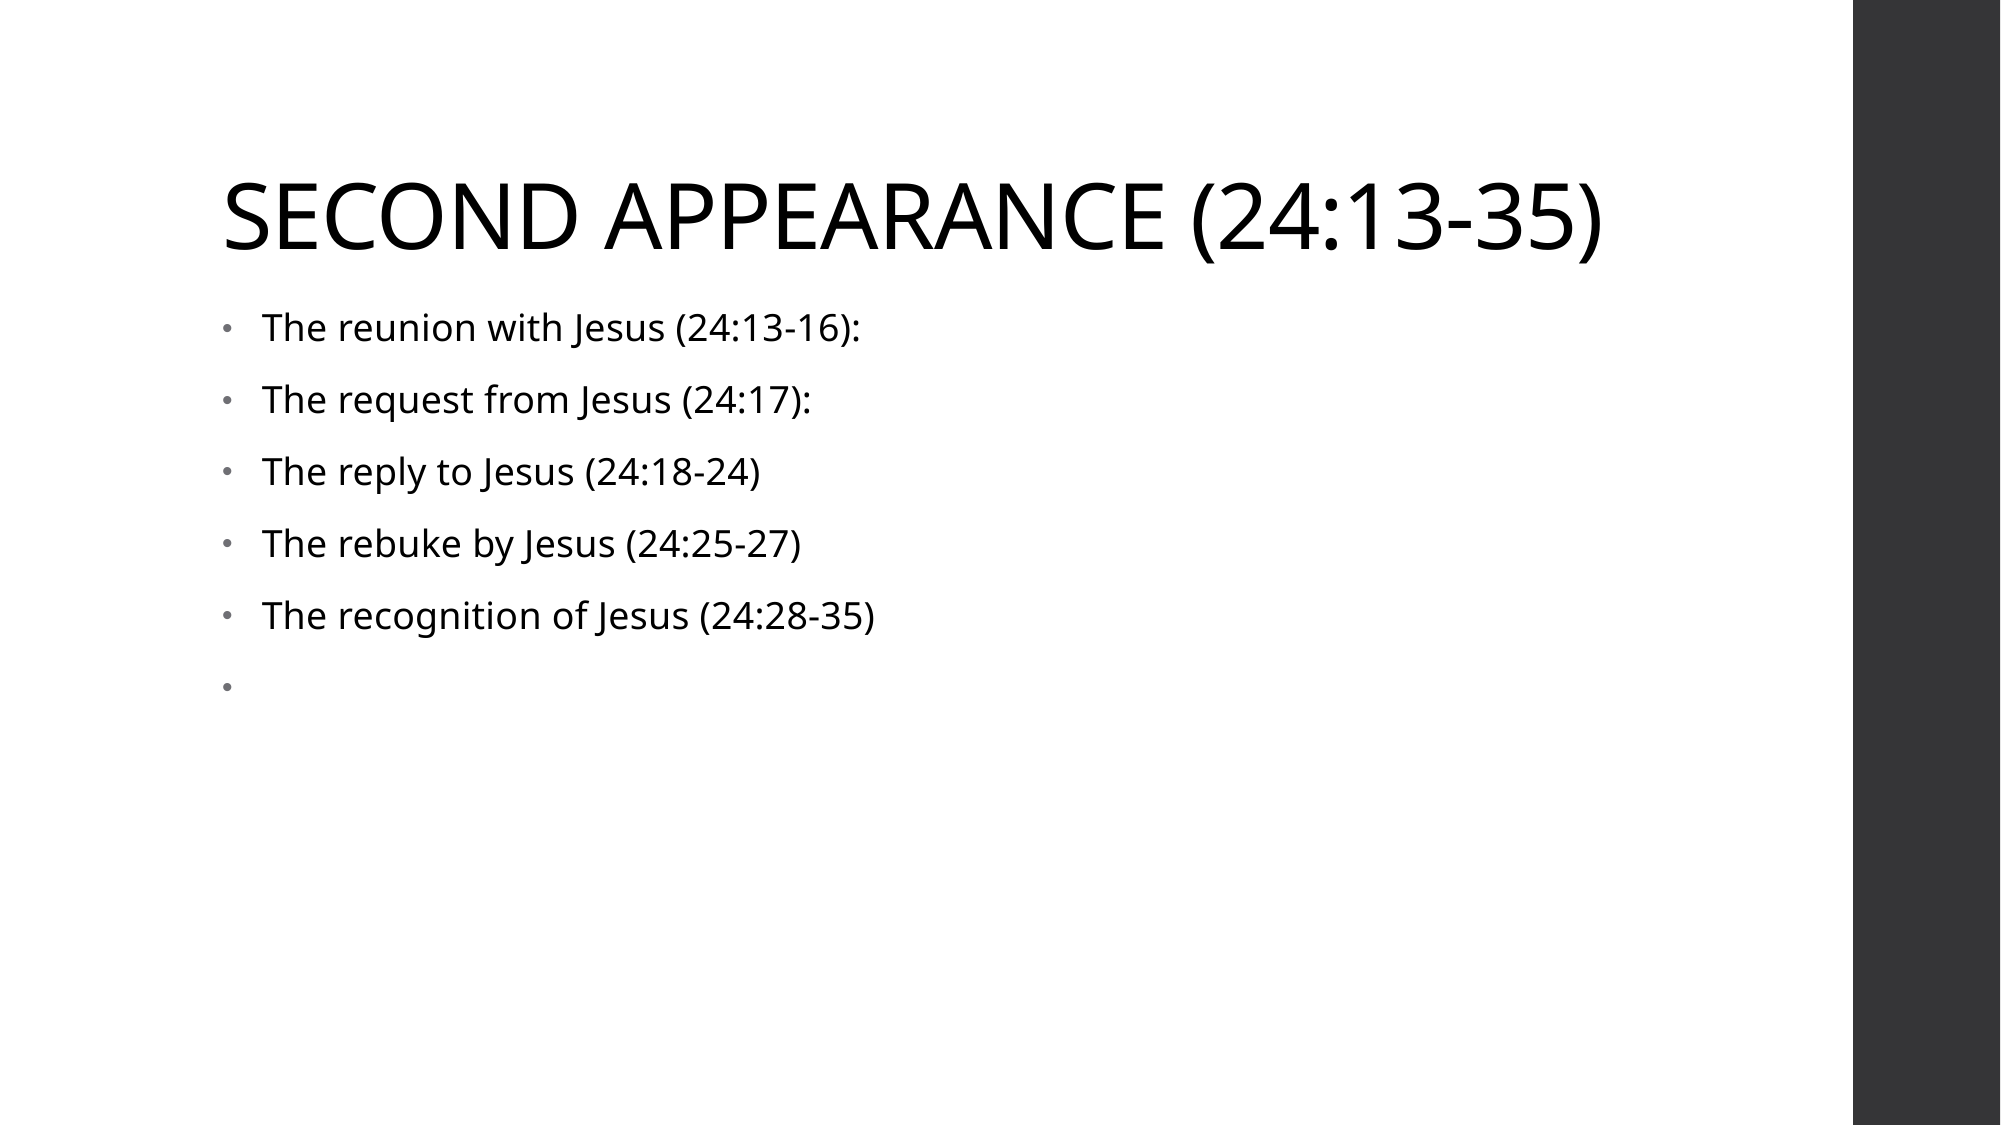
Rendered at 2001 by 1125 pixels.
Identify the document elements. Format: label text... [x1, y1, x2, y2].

title SECOND APPEARANCE (24:13-35) [206, 60, 1797, 278]
list The reunion with Jesus (24:13-16): The request from Jesus (24:17): The reply to Jesus (24:18-24) The rebuke by Jesus (24:25-27) The recognition of Jesus (24:28-35) [206, 299, 1617, 1014]
